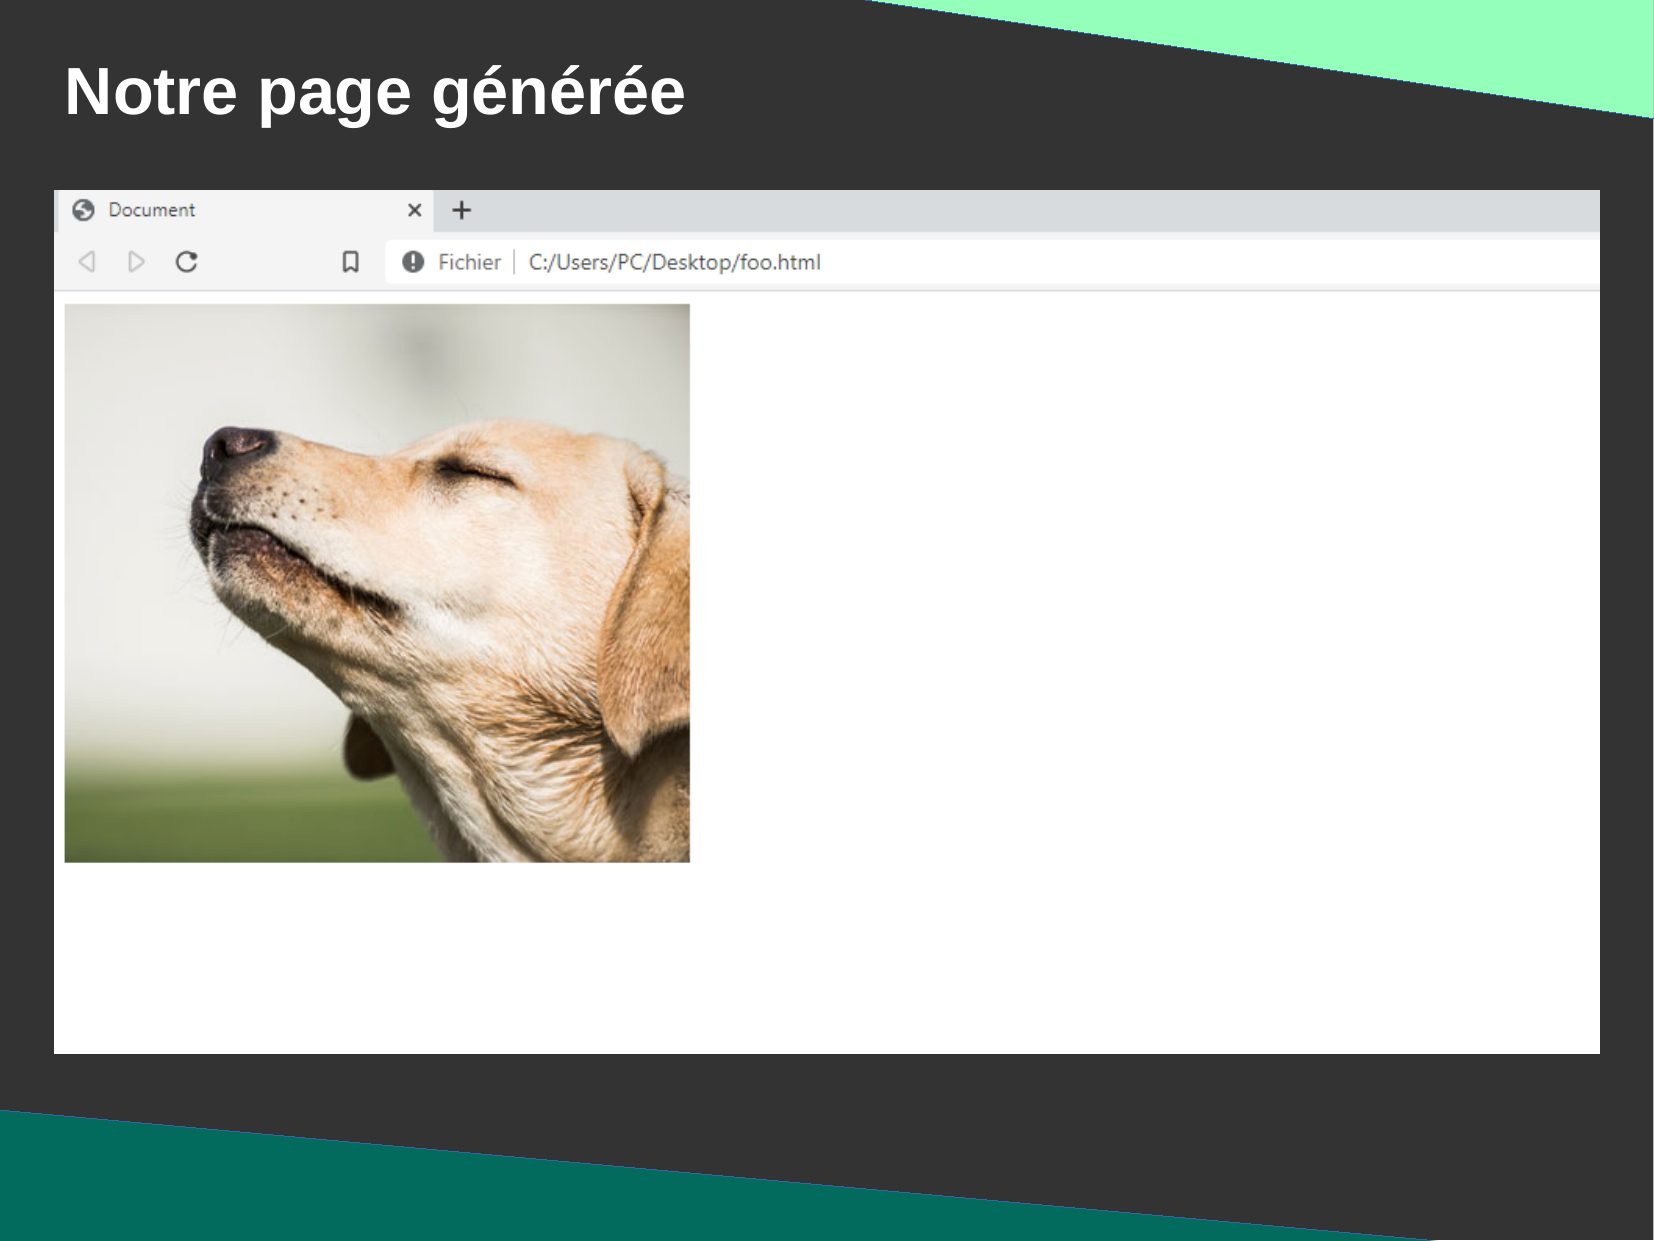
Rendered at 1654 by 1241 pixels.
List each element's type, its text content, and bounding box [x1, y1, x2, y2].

text_box [865, 0, 1654, 119]
title Notre page générée [64, 54, 1553, 157]
picture [54, 190, 1600, 1054]
